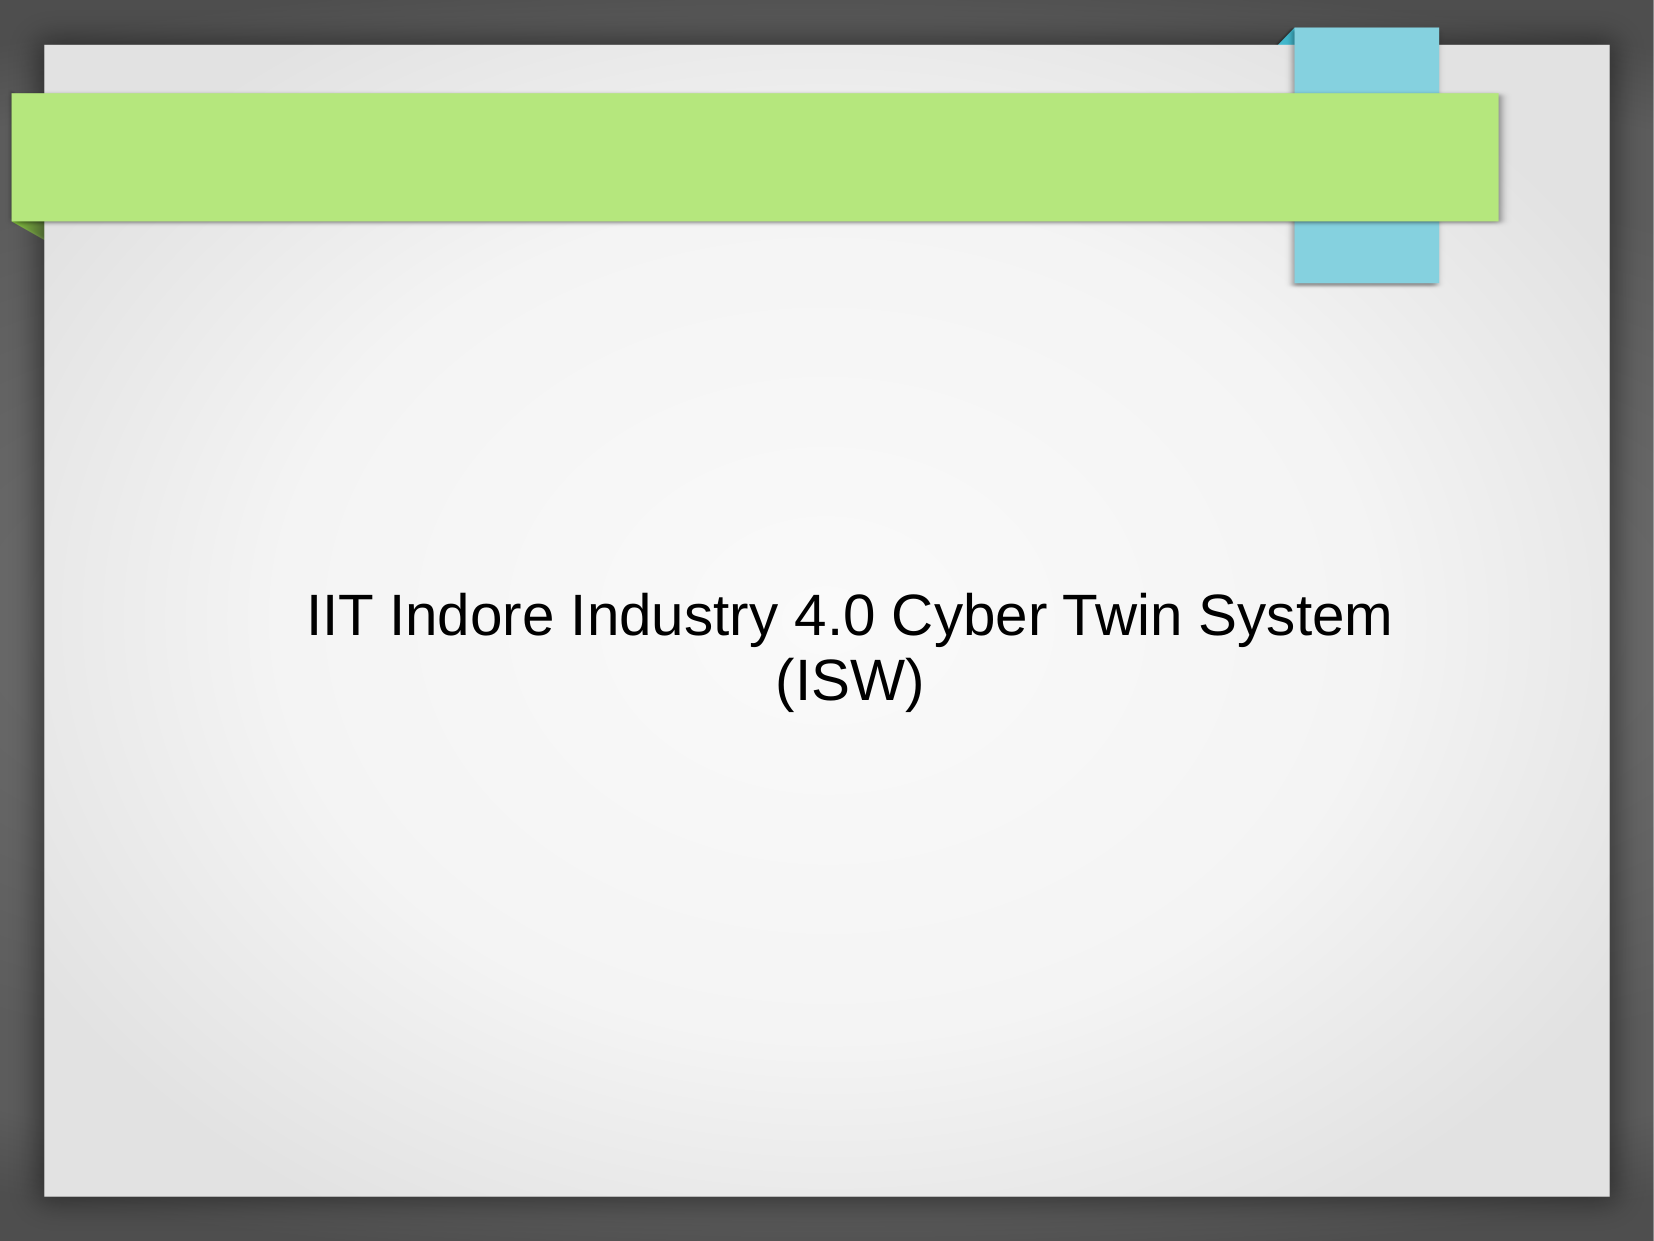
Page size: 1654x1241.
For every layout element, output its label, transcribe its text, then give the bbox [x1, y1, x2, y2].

subtitle IIT Indore Industry 4.0 Cyber Twin System (ISW) [259, 373, 1441, 922]
picture [0, 0, 1654, 1241]
